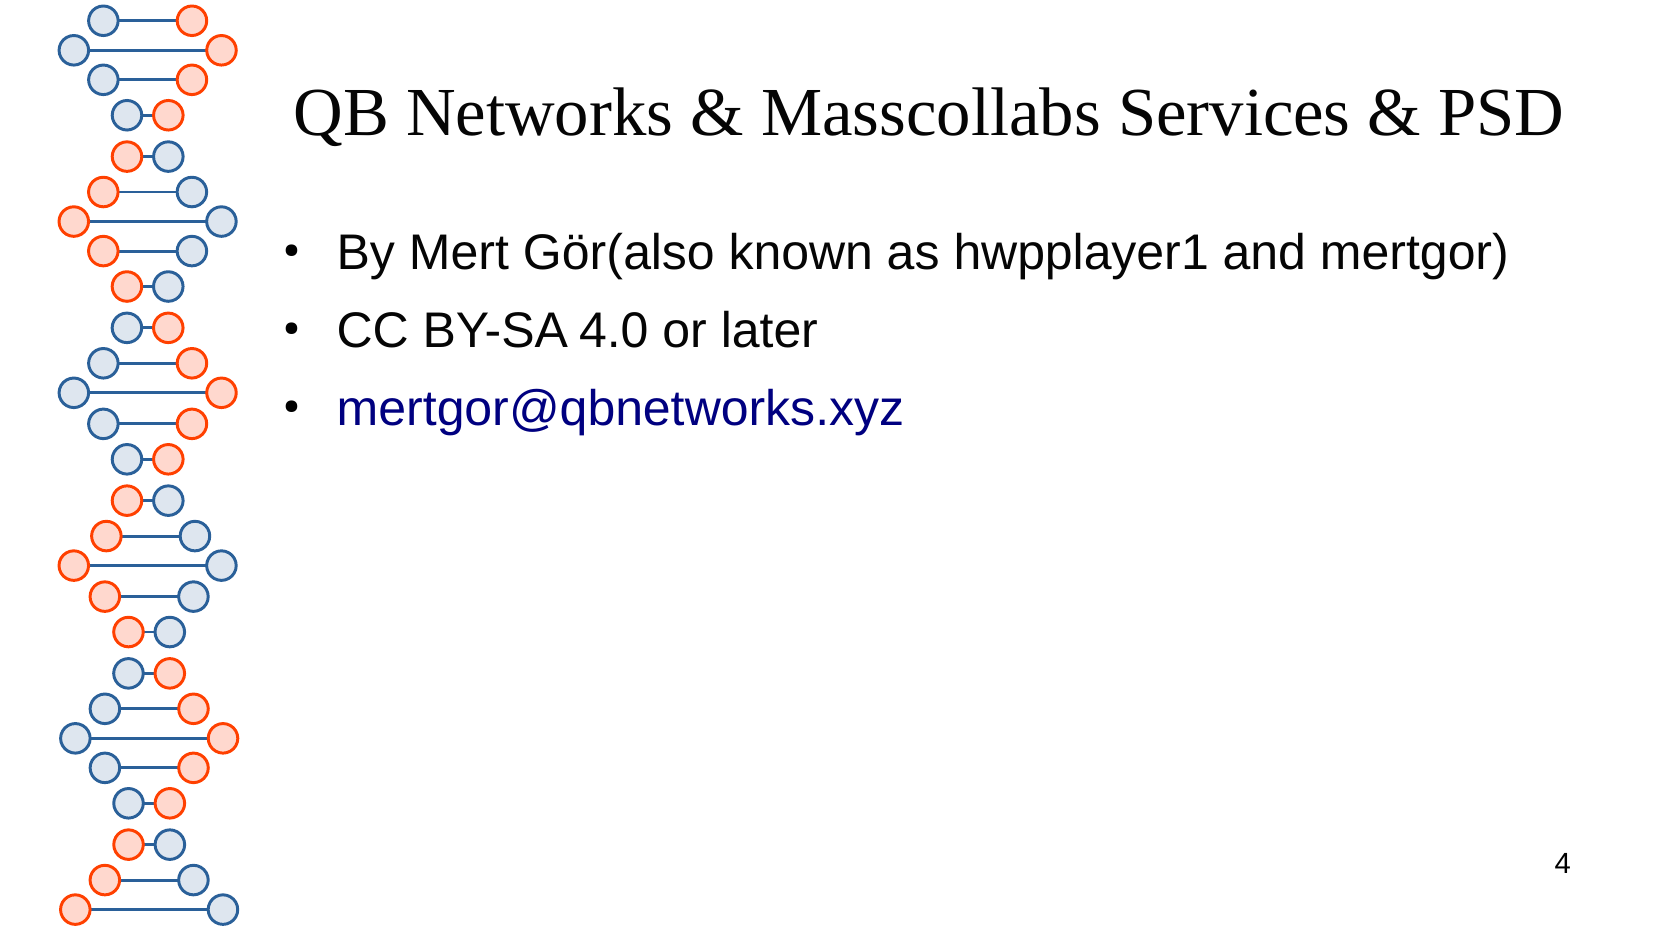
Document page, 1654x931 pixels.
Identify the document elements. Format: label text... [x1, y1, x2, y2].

title QB Networks & Masscollabs Services & PSD [265, 35, 1595, 189]
list By Mert Gör(also known as hwpplayer1 and mertgor) CC BY-SA 4.0 or later mertgor@qbnetworks.xyz [265, 224, 1595, 764]
